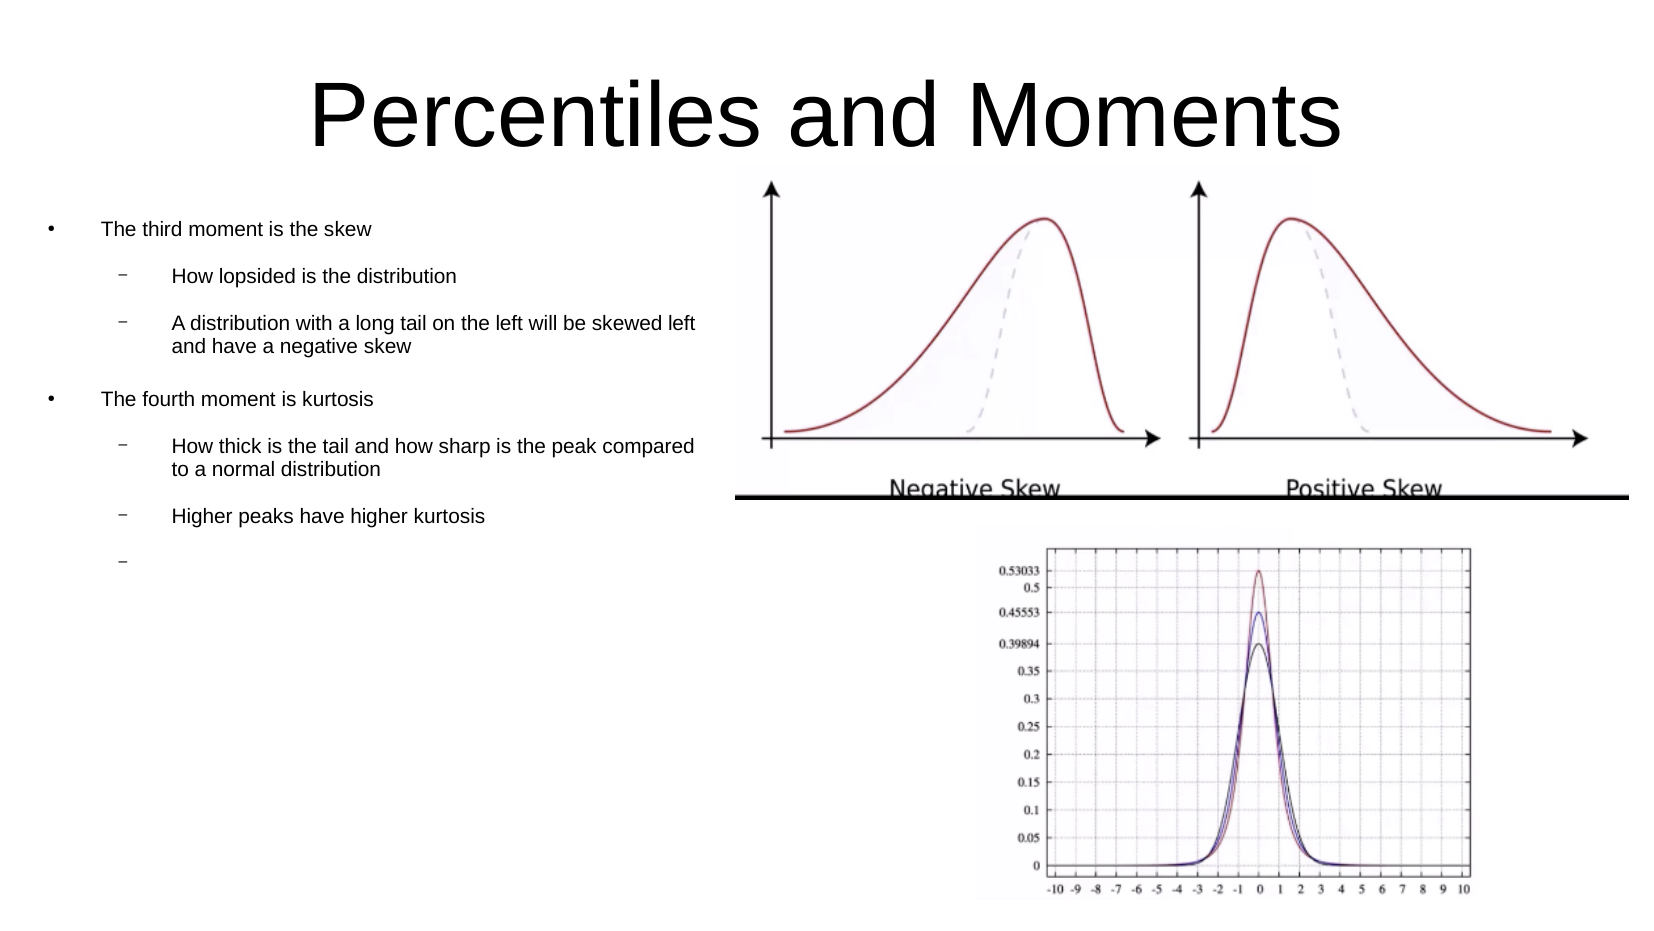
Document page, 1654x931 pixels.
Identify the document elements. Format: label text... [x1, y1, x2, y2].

picture [735, 164, 1629, 500]
list The third moment is the skew How lopsided is the distribution A distribution with a long tail on the left will be skewed left and have a negative skew The fourth moment is kurtosis How thick is the tail and how sharp is the peak compared to a normal distribution Higher peaks have higher kurtosis [30, 217, 1571, 916]
title Percentiles and Moments [82, 37, 1571, 193]
picture [975, 525, 1492, 901]
